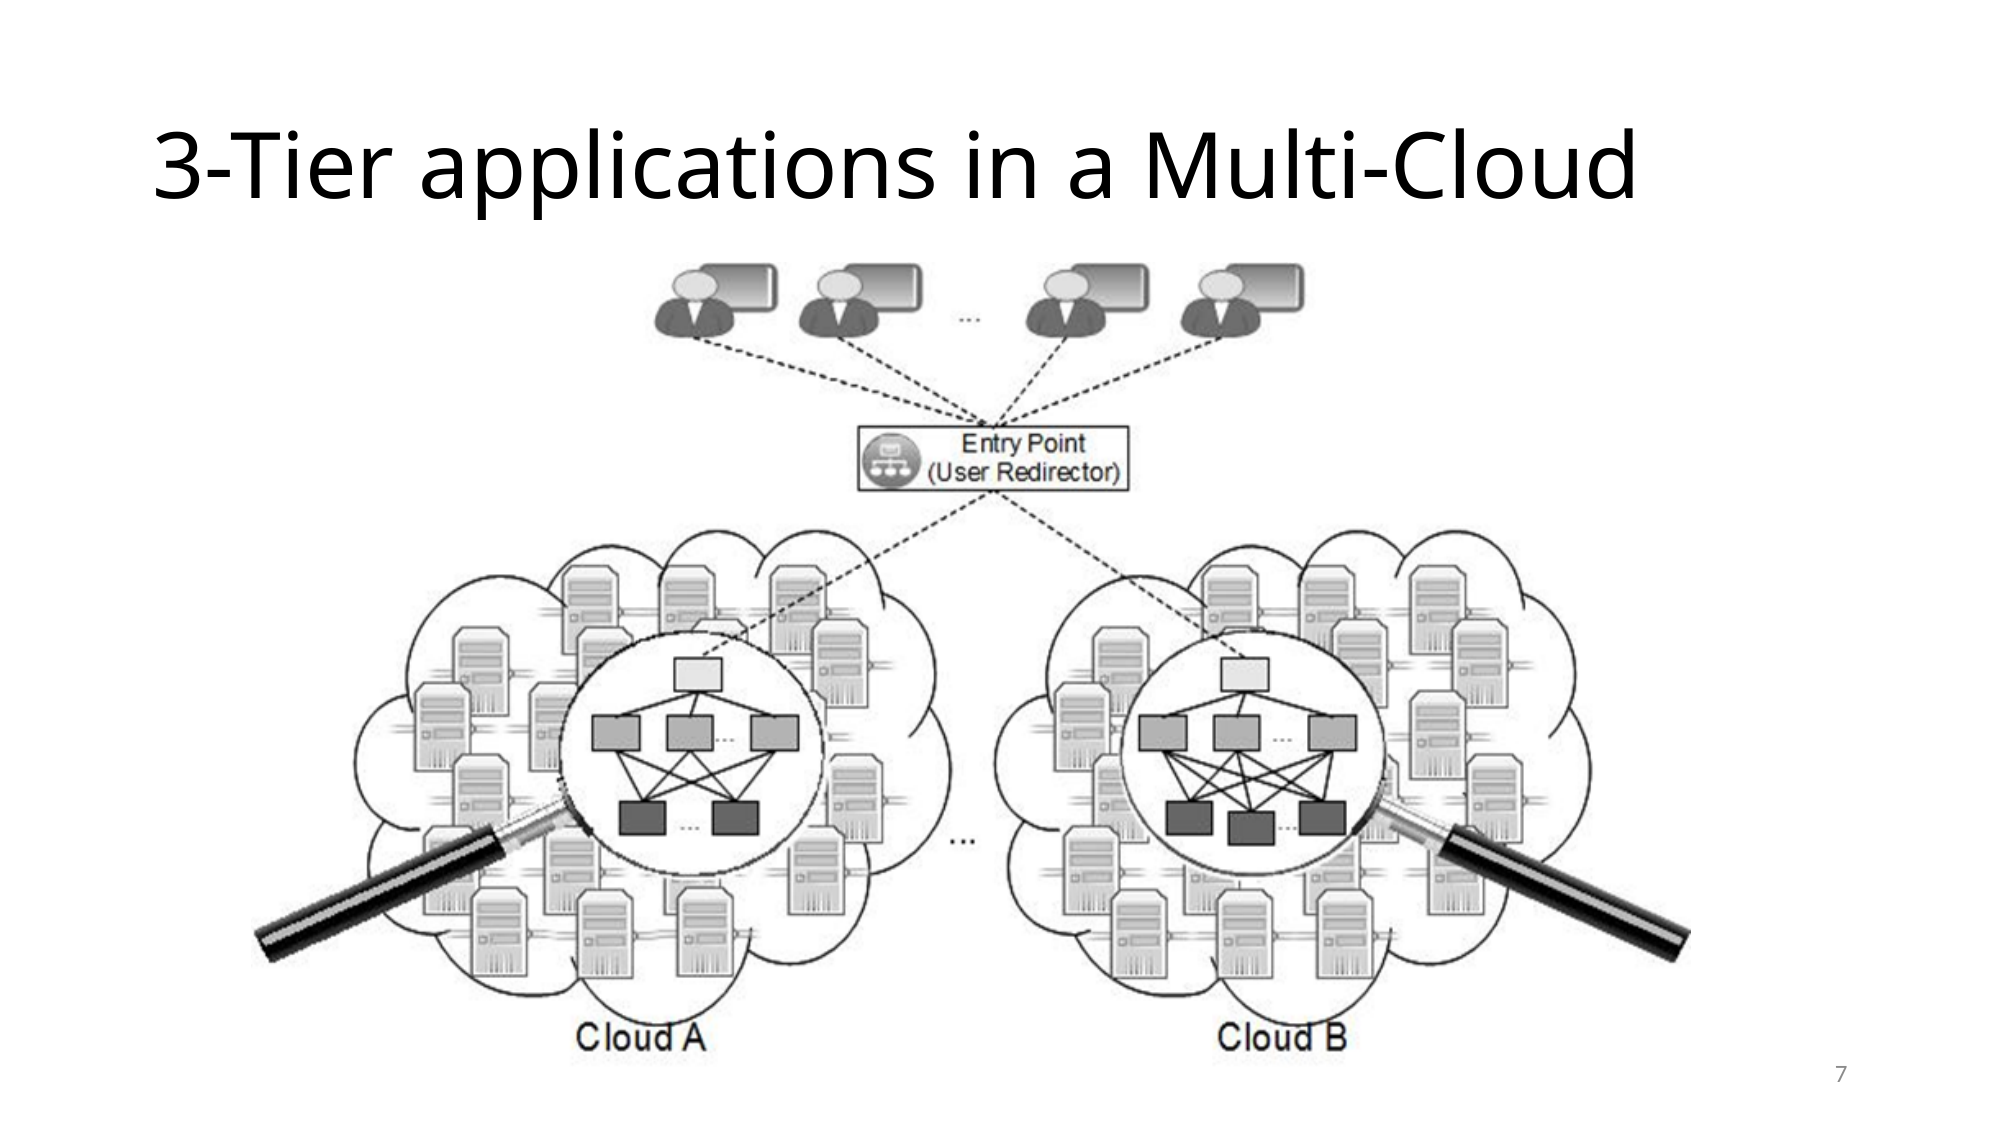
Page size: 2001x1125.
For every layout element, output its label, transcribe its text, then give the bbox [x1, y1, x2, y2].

title 3-Tier applications in a Multi-Cloud [137, 59, 1863, 278]
picture [251, 262, 1691, 1068]
slide_number <number> [1412, 1042, 1863, 1103]
